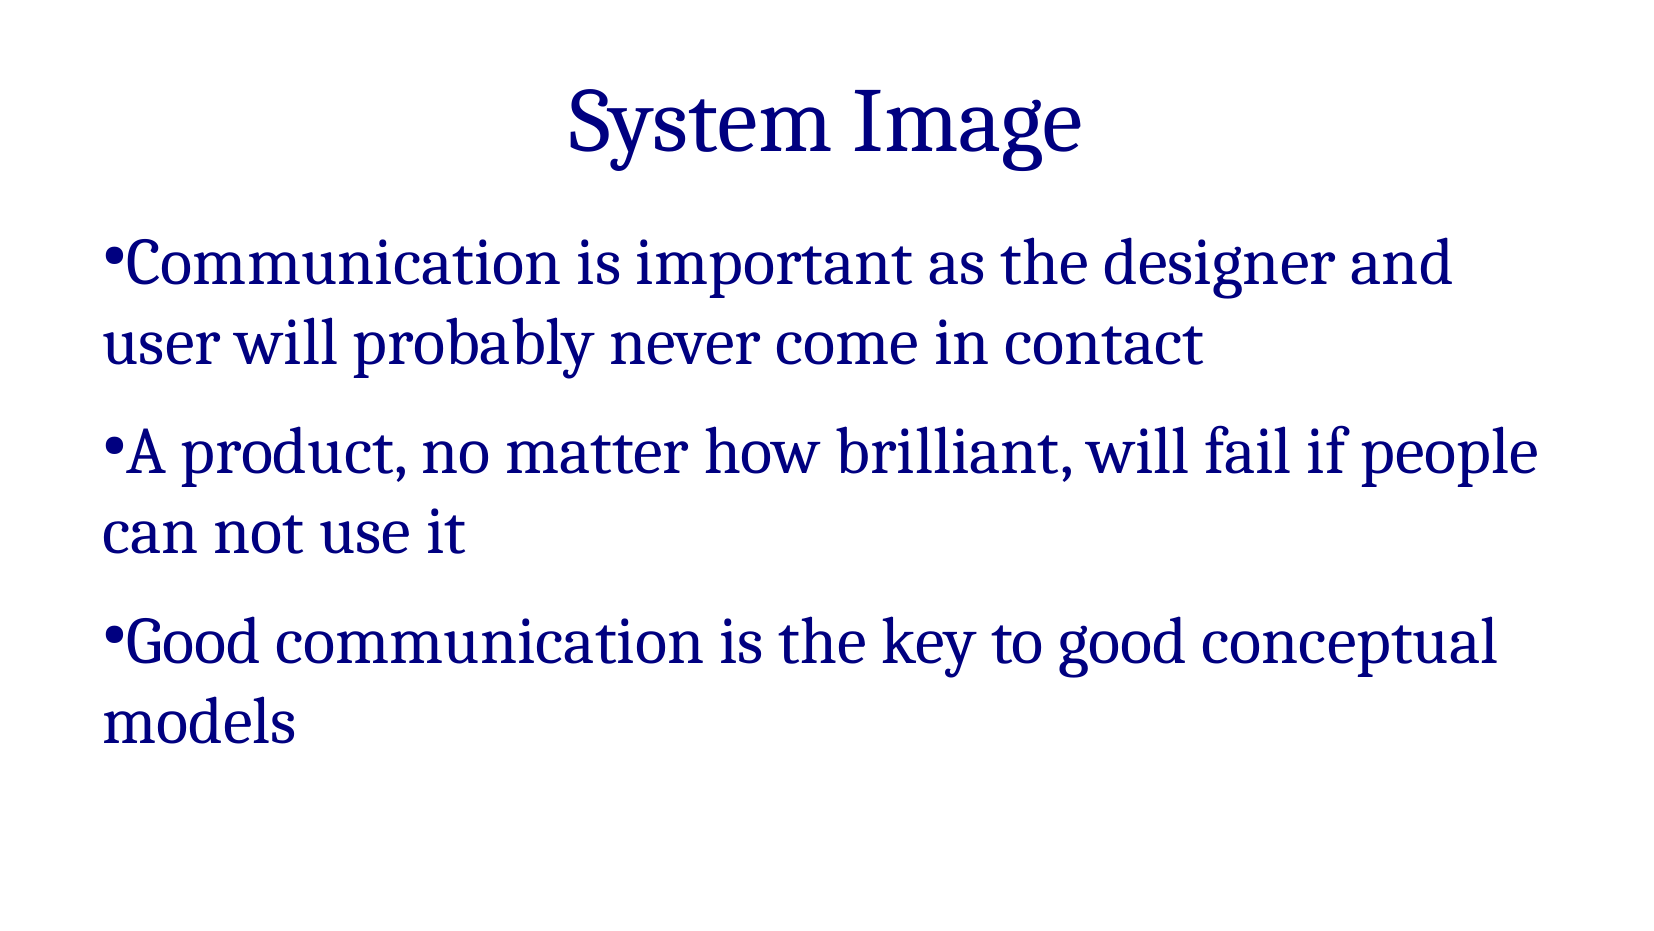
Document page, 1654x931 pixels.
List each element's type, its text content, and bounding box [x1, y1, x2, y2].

list Communication is important as the designer and user will probably never come in contact A product, no matter how brilliant, will fail if people can not use it Good communication is the key to good conceptual models [102, 217, 1560, 758]
title System Image [82, 37, 1571, 193]
